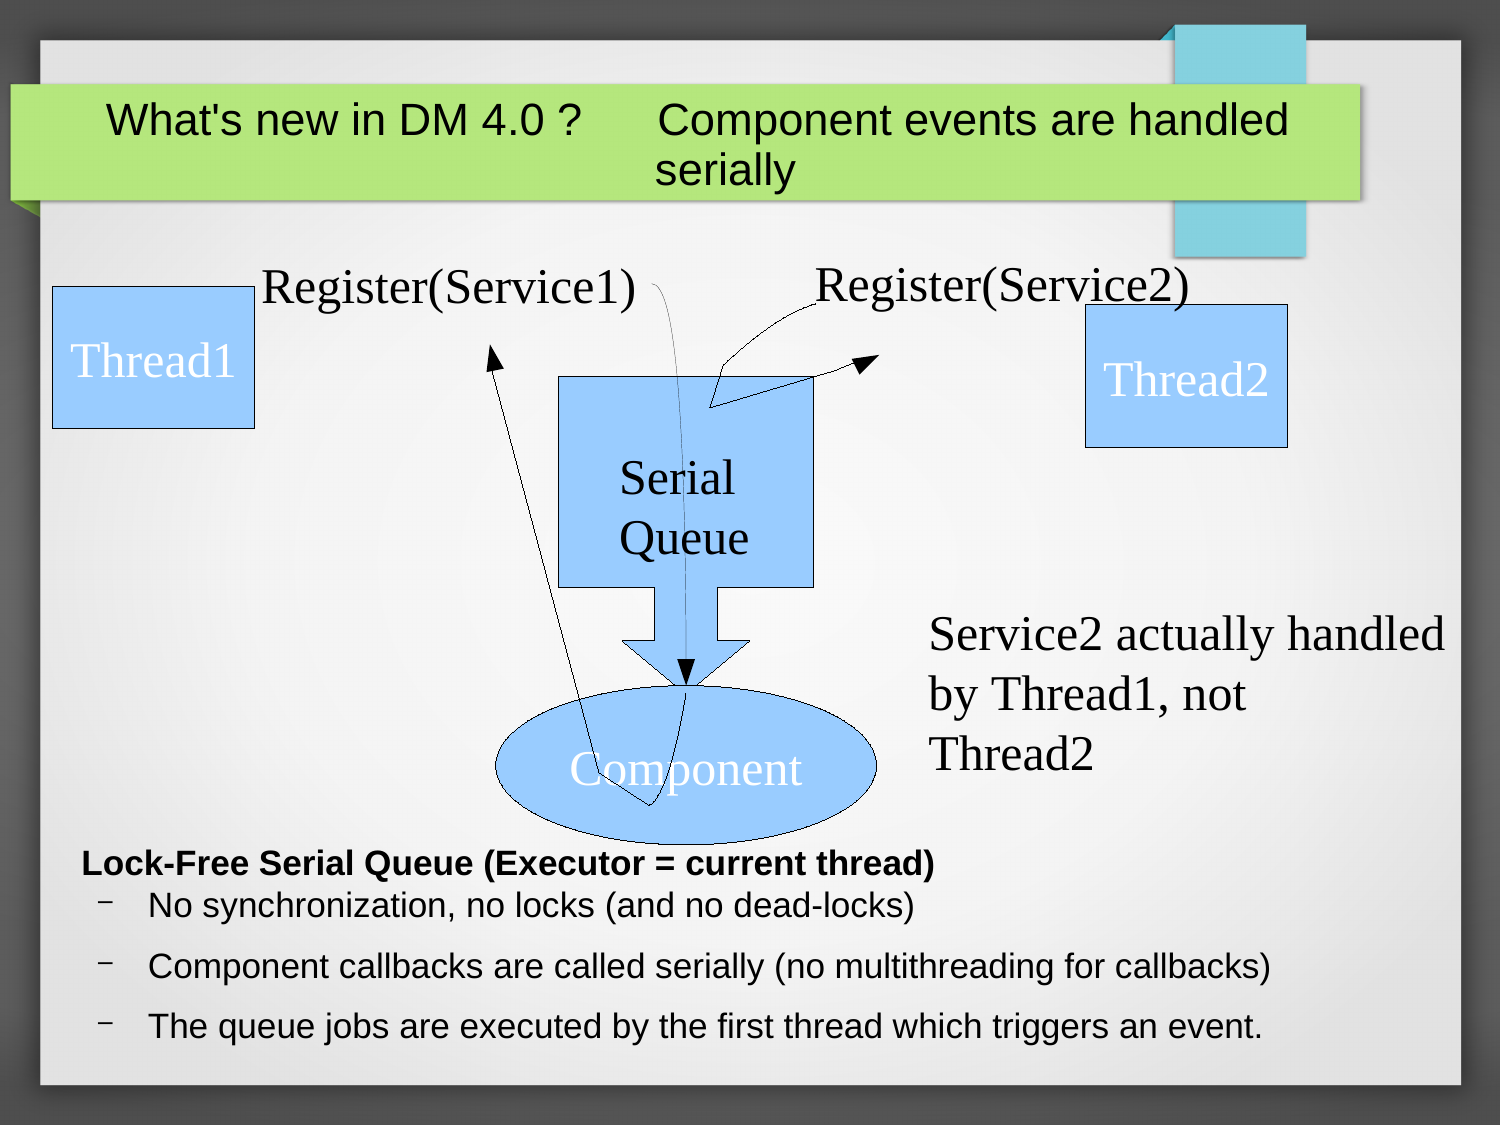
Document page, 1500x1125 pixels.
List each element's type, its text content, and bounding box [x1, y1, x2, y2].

text_box [678, 376, 814, 685]
list Lock-Free Serial Queue (Executor = current thread) No synchronization, no locks (and no dead-locks) Component callbacks are called serially (no multithreading for callbacks) The queue jobs are executed by the first thread which triggers an event. [0, 832, 1500, 1055]
text_box Service2 actually handled by Thread1, not Thread2 [913, 593, 1462, 789]
text_box Register(Service2) [799, 243, 1206, 319]
text_box Register(Service1) [246, 246, 652, 322]
text_box [558, 376, 685, 685]
text_box Thread2 [1085, 304, 1288, 448]
text_box Component [495, 685, 877, 832]
text_box Serial Queue [682, 437, 765, 572]
text_box Serial Queue [579, 437, 685, 572]
picture [0, 0, 1500, 832]
picture [0, 1055, 1500, 1125]
text_box Thread1 [52, 286, 255, 429]
title What's new in DM 4.0 ? Component events are handled serially [105, 90, 1428, 199]
